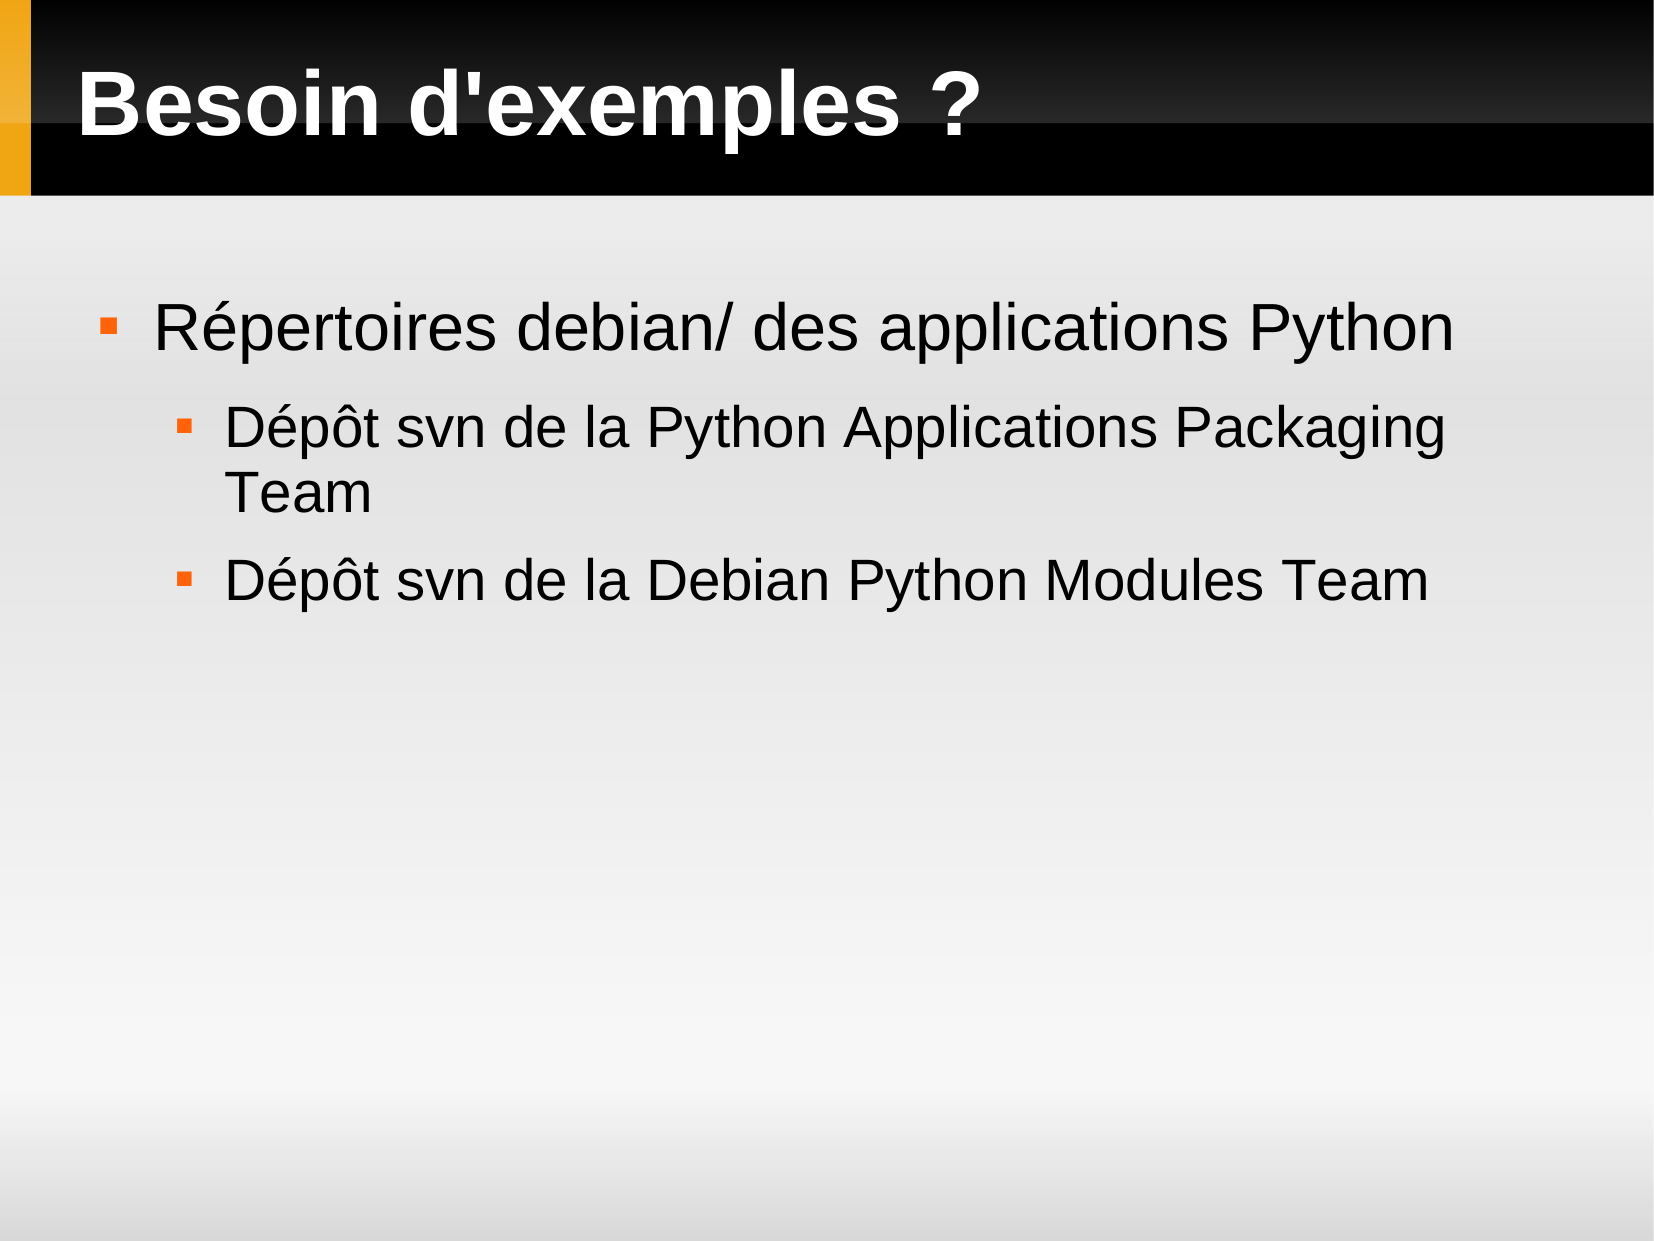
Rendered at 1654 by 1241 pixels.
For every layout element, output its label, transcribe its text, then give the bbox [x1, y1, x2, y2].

list Répertoires debian/ des applications Python Dépôt svn de la Python Applications Packaging Team Dépôt svn de la Debian Python Modules Team [82, 290, 1571, 1109]
picture [0, 0, 1654, 1241]
title Besoin d'exemples ? [76, 0, 1565, 208]
